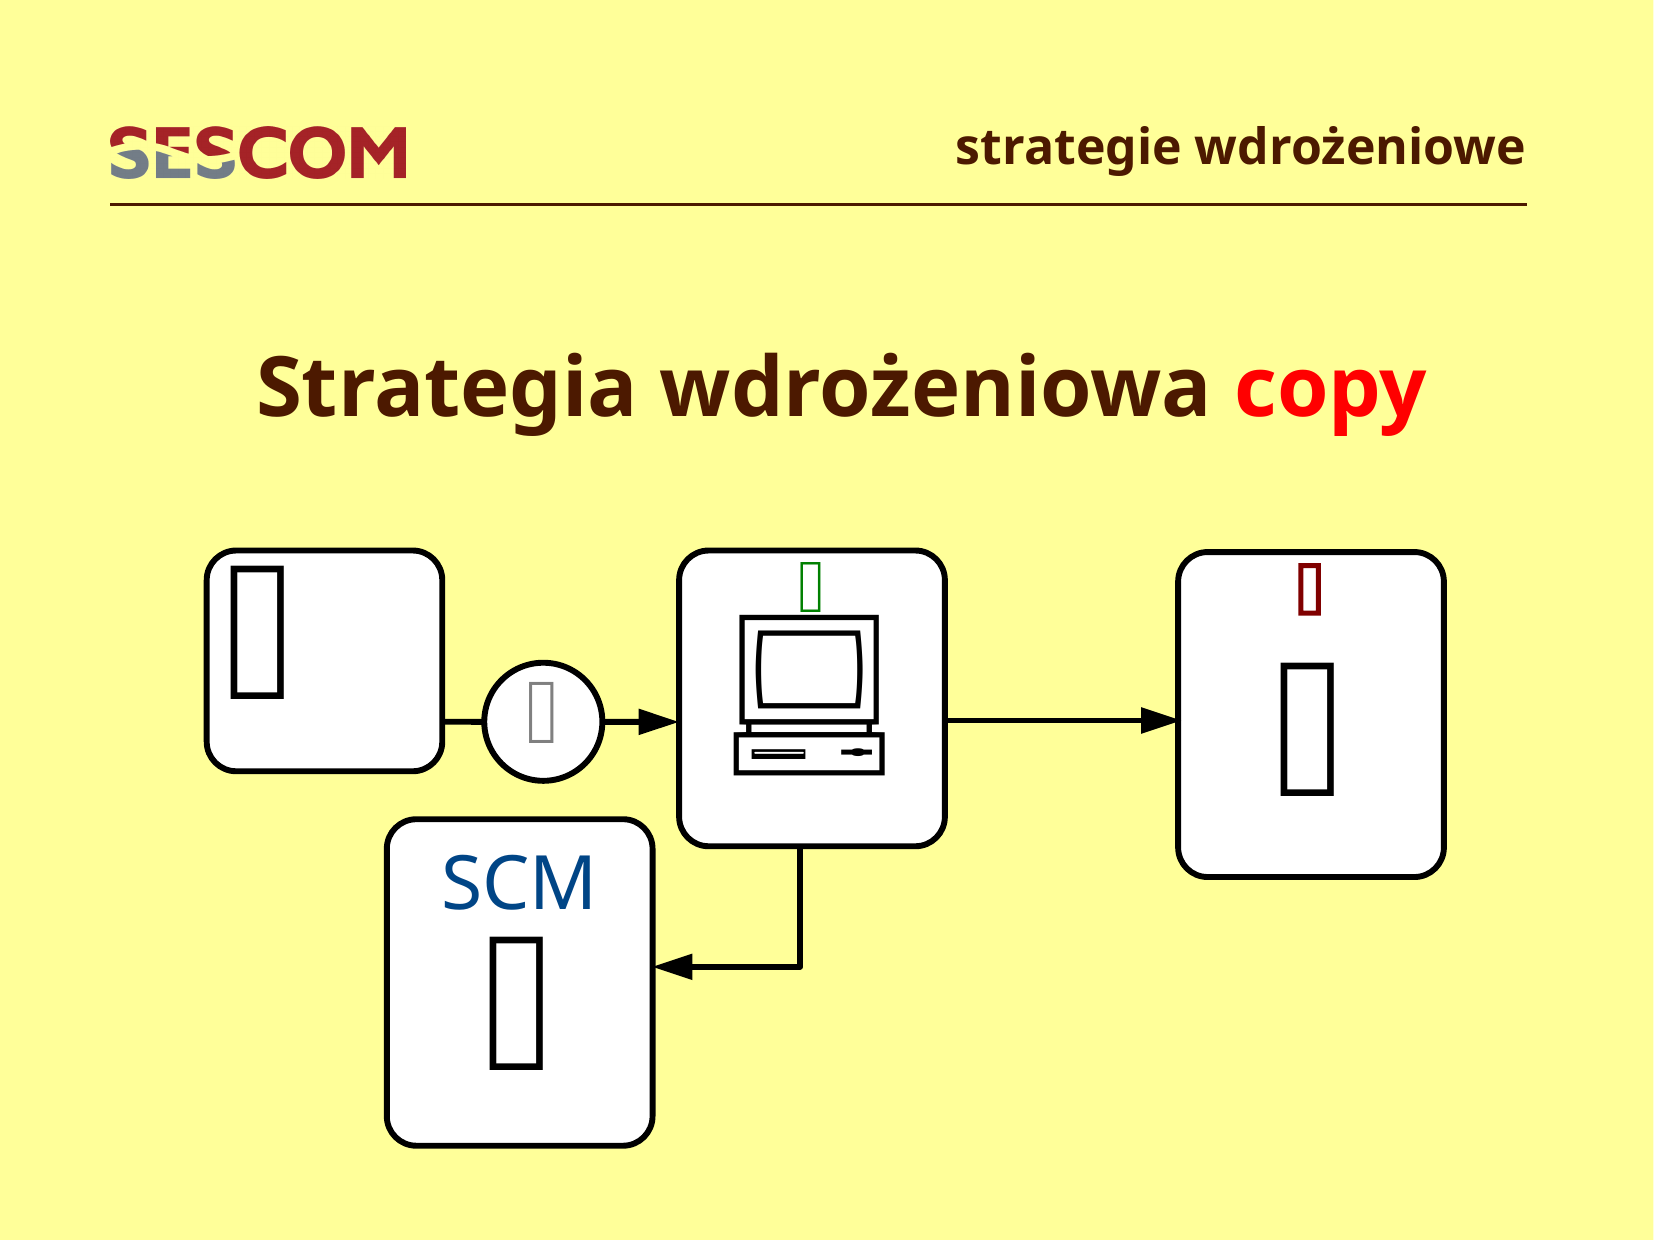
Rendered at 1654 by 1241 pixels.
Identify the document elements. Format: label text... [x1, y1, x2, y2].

text_box @ [484, 662, 603, 781]
text_box   [1178, 552, 1444, 878]
text_box  [206, 550, 443, 772]
picture [110, 126, 406, 179]
text_box Strategia wdrożeniowa copy [206, 320, 1477, 481]
text_box strategie wdrożeniowe [448, 103, 1541, 207]
text_box SCM  [386, 819, 653, 1146]
text_box   [679, 550, 945, 847]
